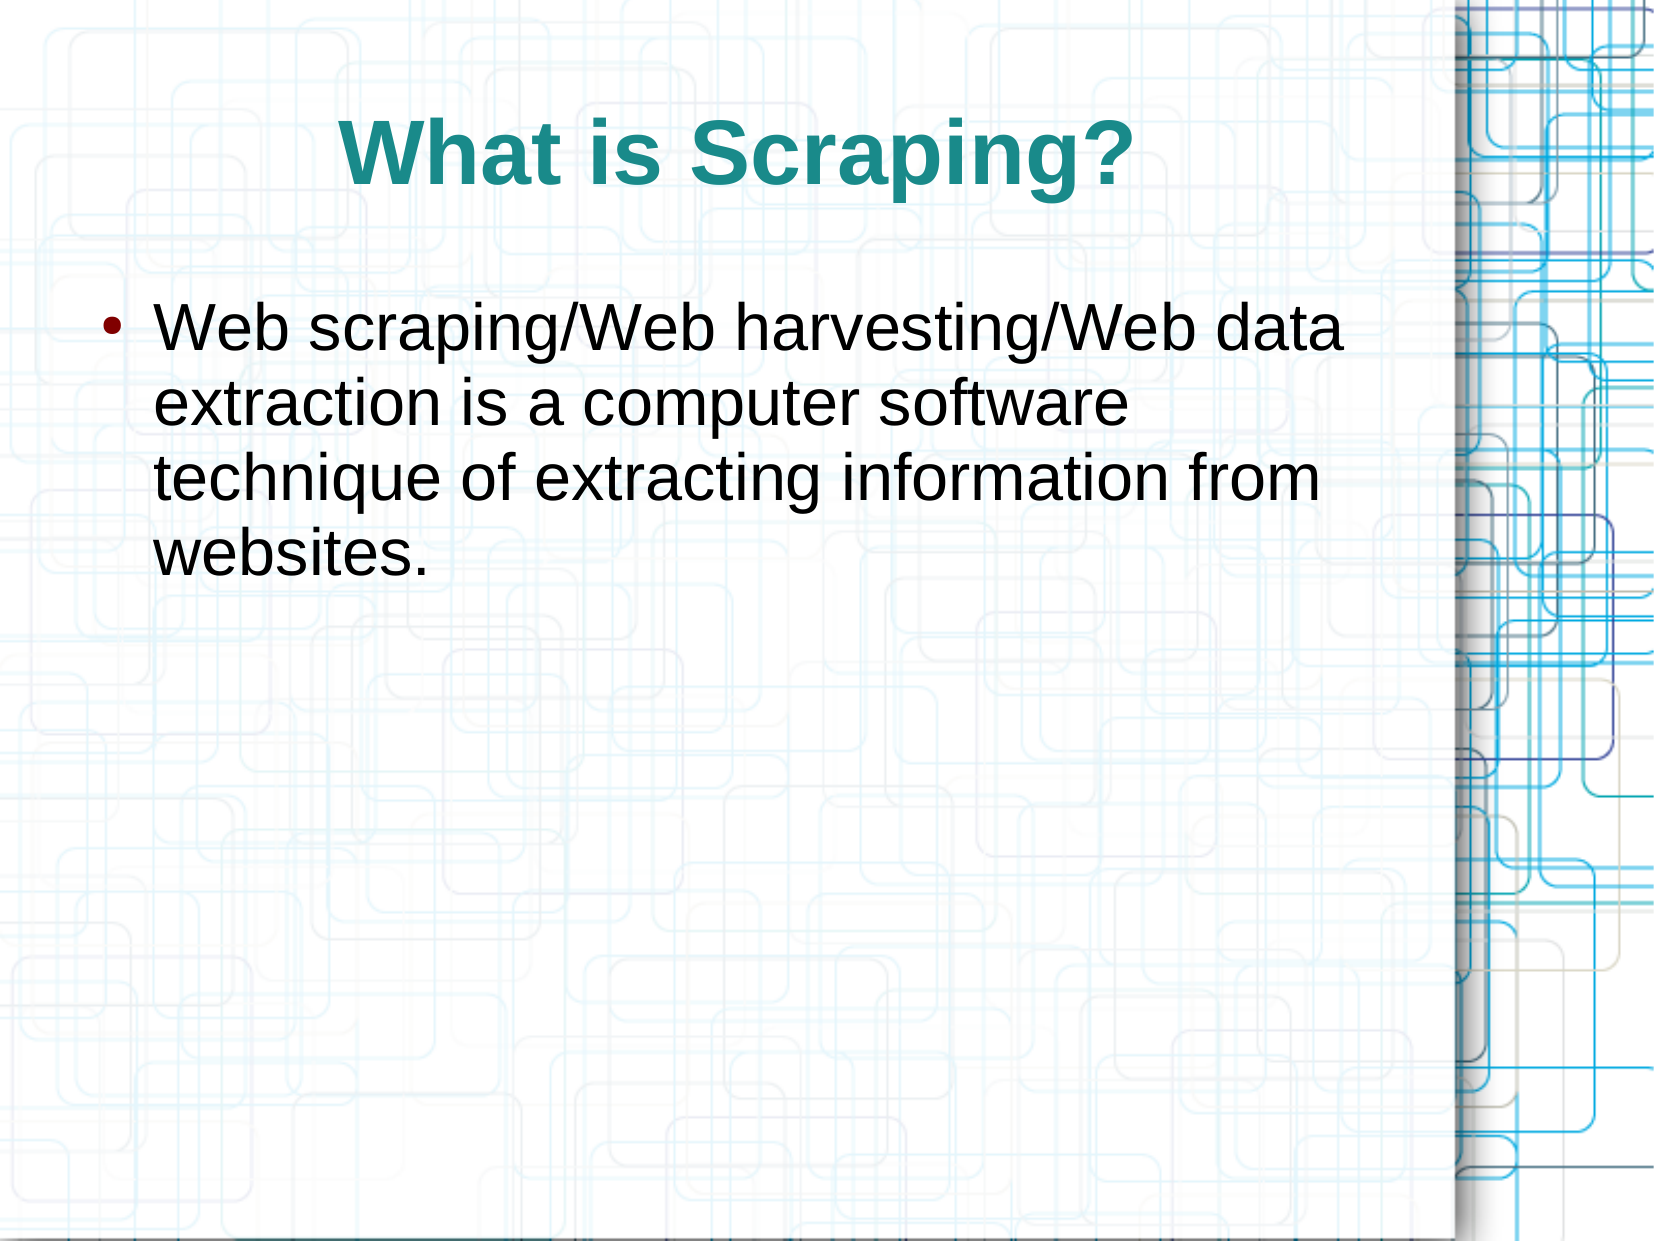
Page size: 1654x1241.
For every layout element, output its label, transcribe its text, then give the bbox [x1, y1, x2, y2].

picture [0, 0, 1654, 1241]
list Web scraping/Web harvesting/Web data extraction is a computer software technique of extracting information from websites. [82, 290, 1418, 1241]
title What is Scraping? [59, 49, 1418, 257]
